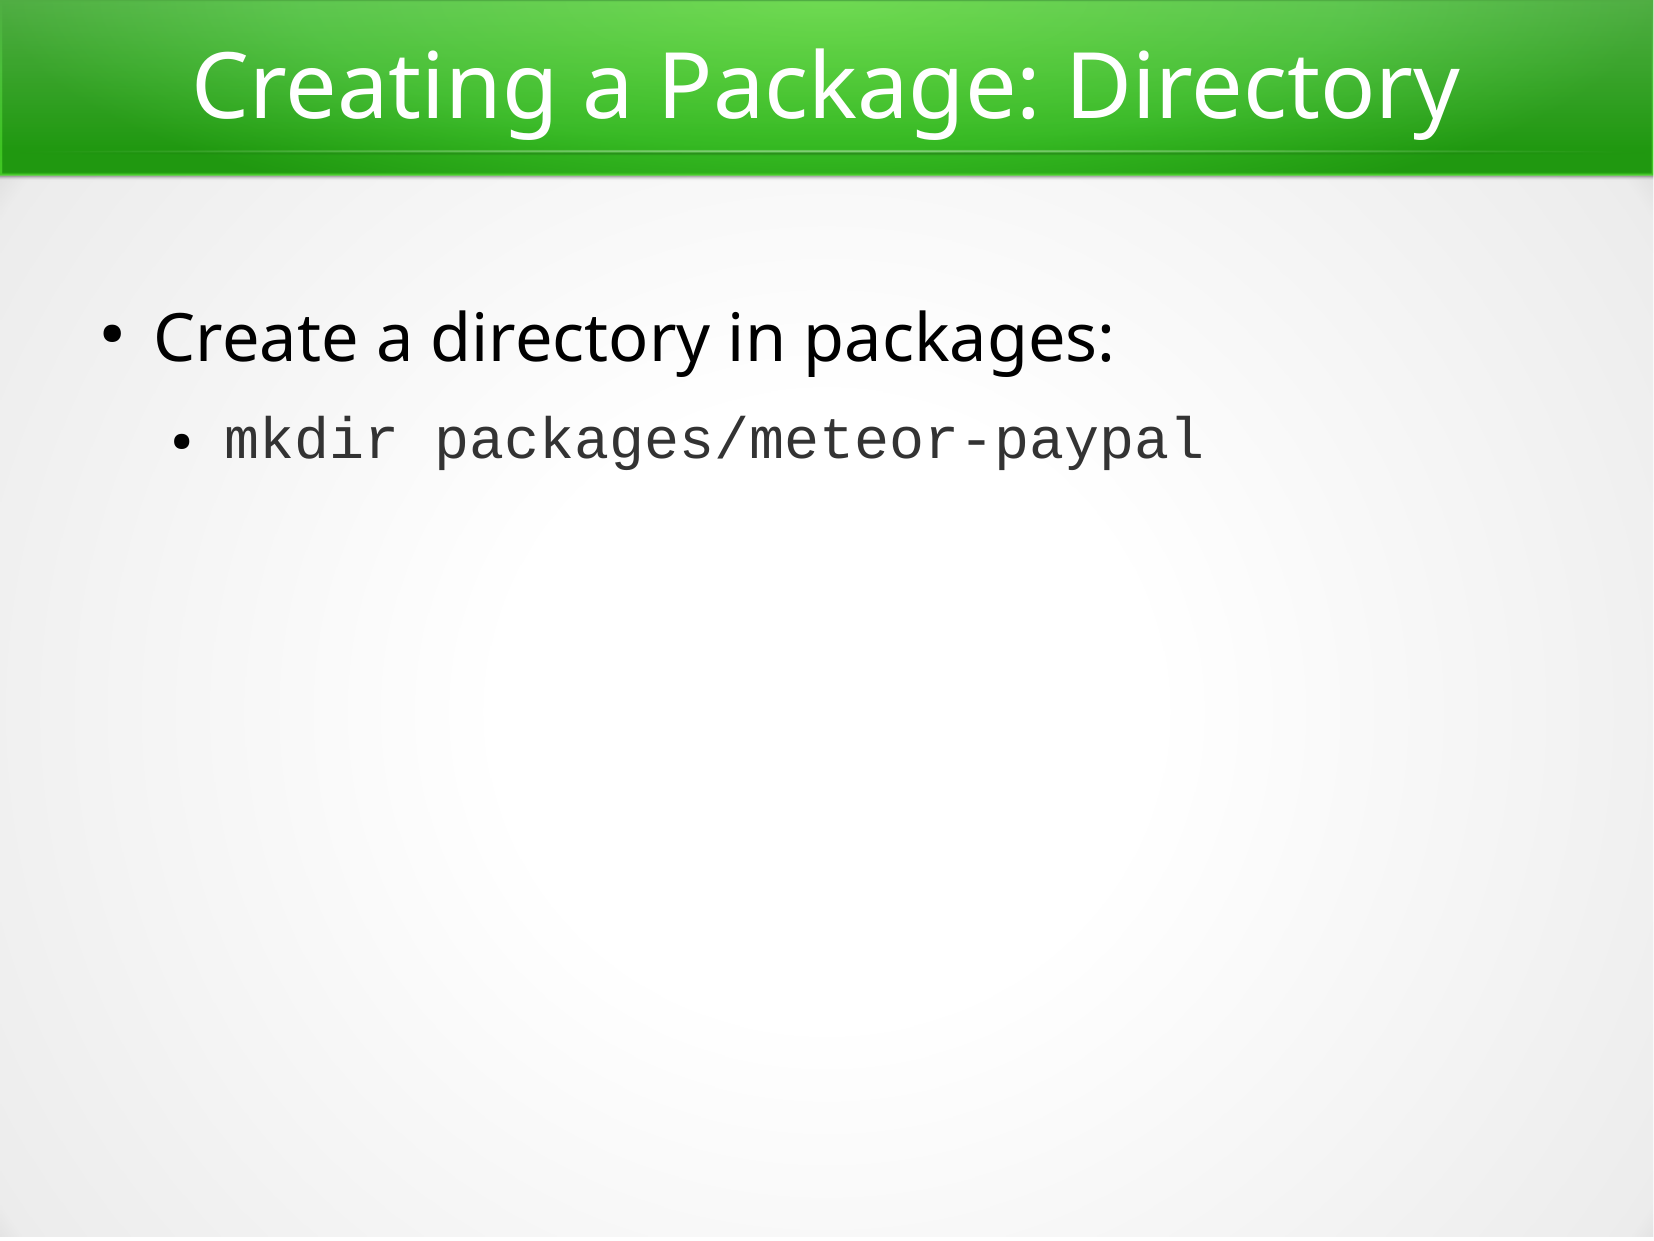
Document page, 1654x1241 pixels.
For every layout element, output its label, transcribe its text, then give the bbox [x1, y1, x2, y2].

list Create a directory in packages: mkdir packages/meteor-paypal [82, 290, 1571, 1010]
title Creating a Package: Directory [82, 11, 1571, 154]
picture [0, 0, 1654, 1237]
